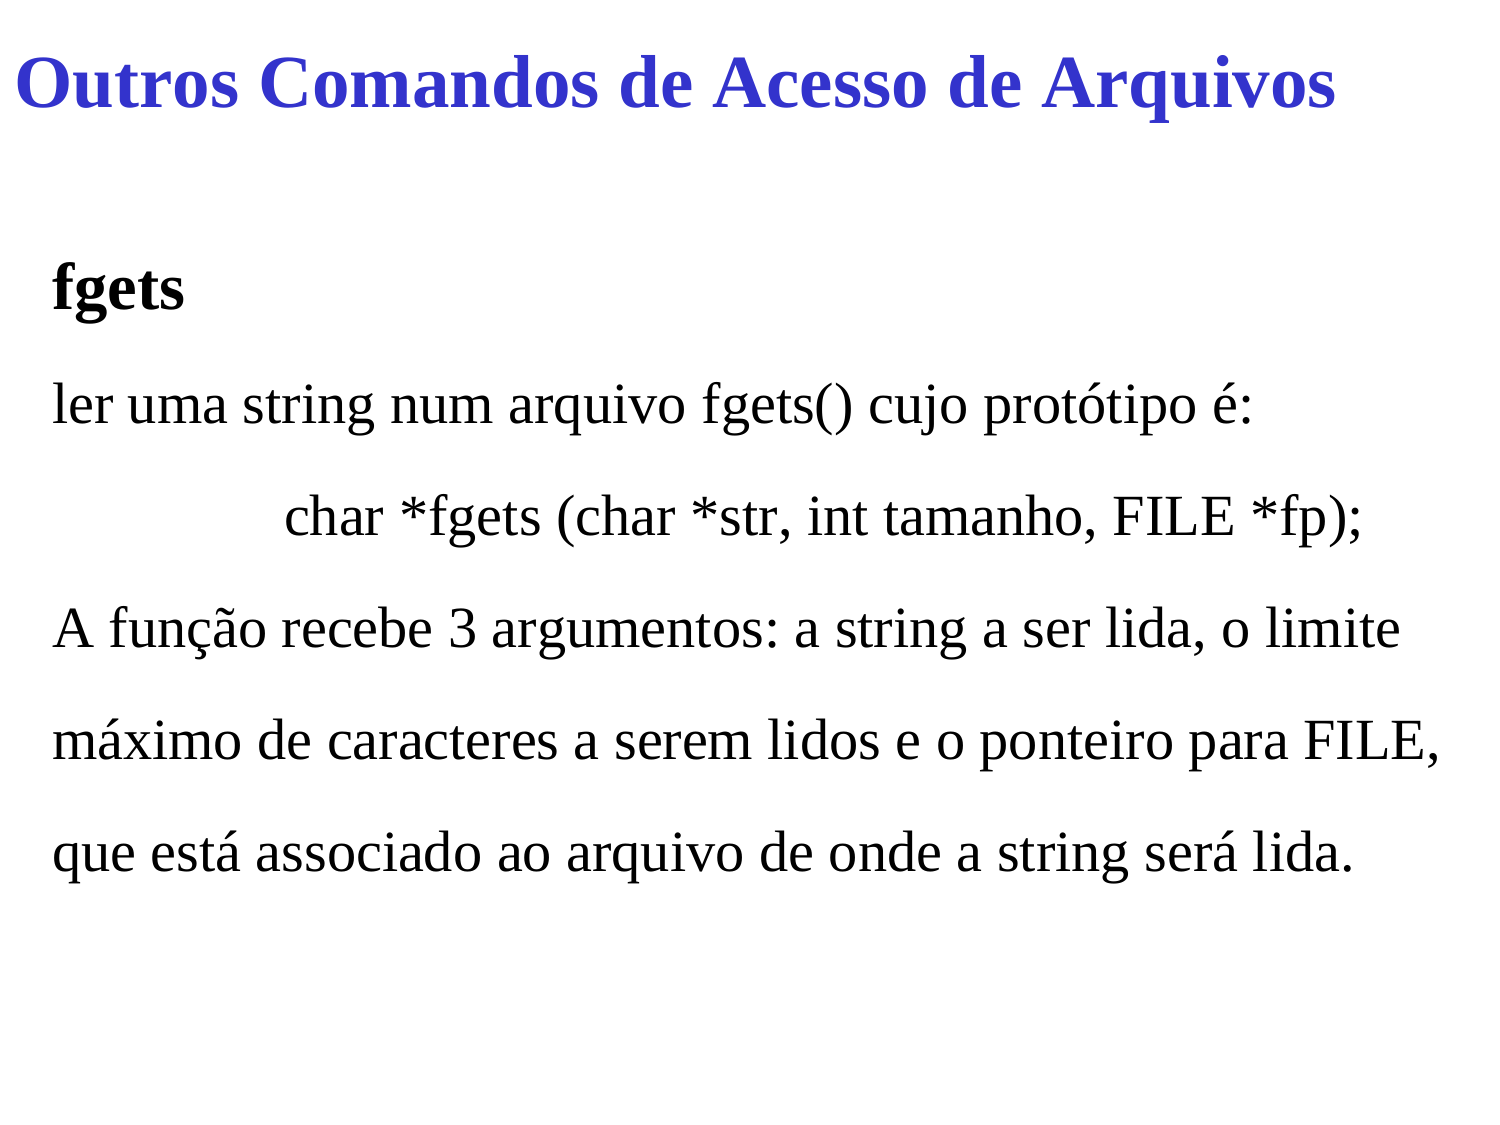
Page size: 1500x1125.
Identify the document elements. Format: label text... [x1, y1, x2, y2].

text_box Outros Comandos de Acesso de Arquivos [0, 24, 1354, 131]
text_box fgets ler uma string num arquivo fgets() cujo protótipo é: char *fgets (char *str, int tamanho, FILE *fp); A função recebe 3 argumentos: a string a ser lida, o limite máximo de caracteres a serem lidos e o ponteiro para FILE, que está associado ao arquivo de onde a string será lida. [37, 187, 1472, 891]
